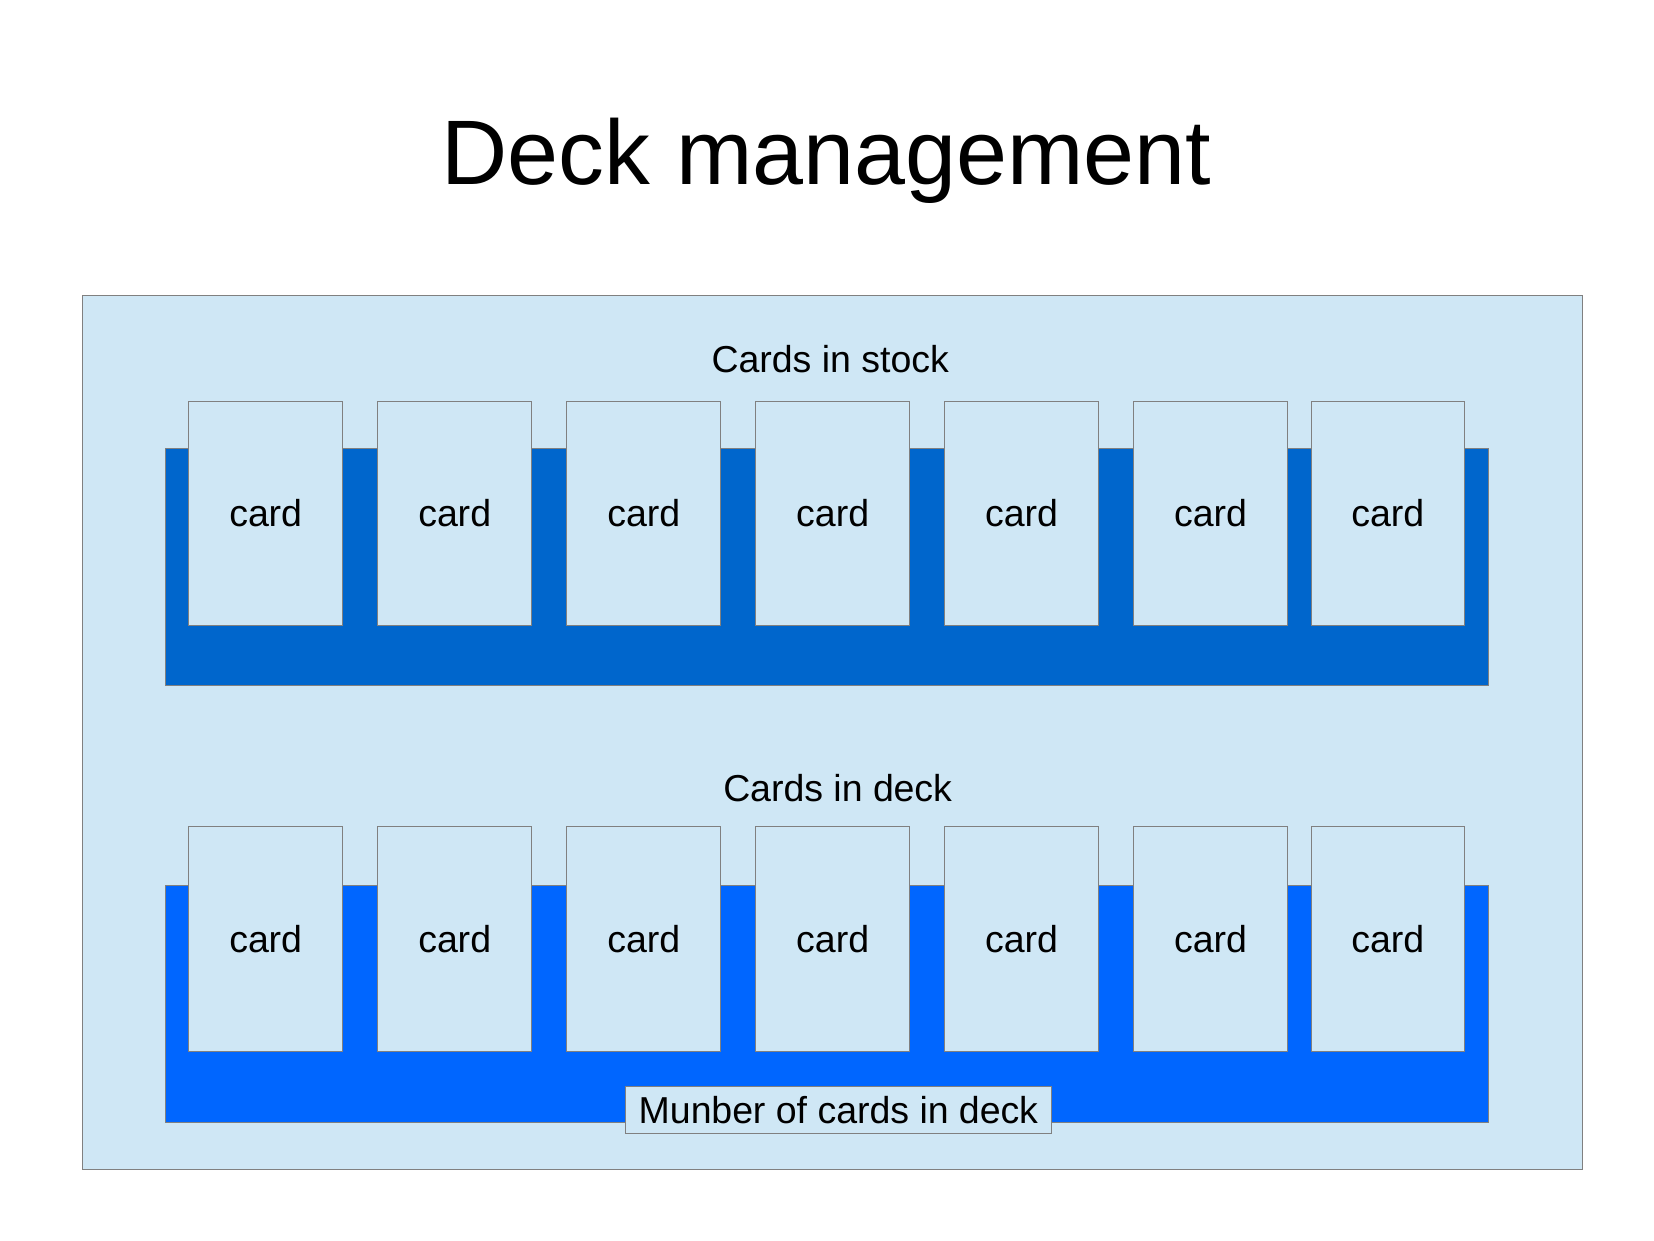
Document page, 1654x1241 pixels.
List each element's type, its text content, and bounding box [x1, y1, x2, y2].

text_box card [566, 826, 721, 1052]
text_box Munber of cards in deck [625, 1086, 1052, 1134]
text_box card [188, 826, 343, 1052]
text_box card [566, 401, 721, 626]
text_box [82, 295, 1583, 1170]
text_box card [755, 826, 910, 1052]
title Deck management [82, 49, 1571, 257]
text_box card [944, 826, 1099, 1052]
text_box card [377, 826, 532, 1052]
text_box card [1311, 401, 1465, 626]
text_box card [1311, 826, 1465, 1052]
text_box Cards in deck [708, 759, 1087, 817]
text_box card [755, 401, 910, 626]
text_box card [1133, 401, 1288, 626]
text_box card [944, 401, 1099, 626]
text_box card [377, 401, 532, 626]
text_box card [1133, 826, 1288, 1052]
text_box card [188, 401, 343, 626]
text_box Cards in stock [696, 330, 1016, 388]
